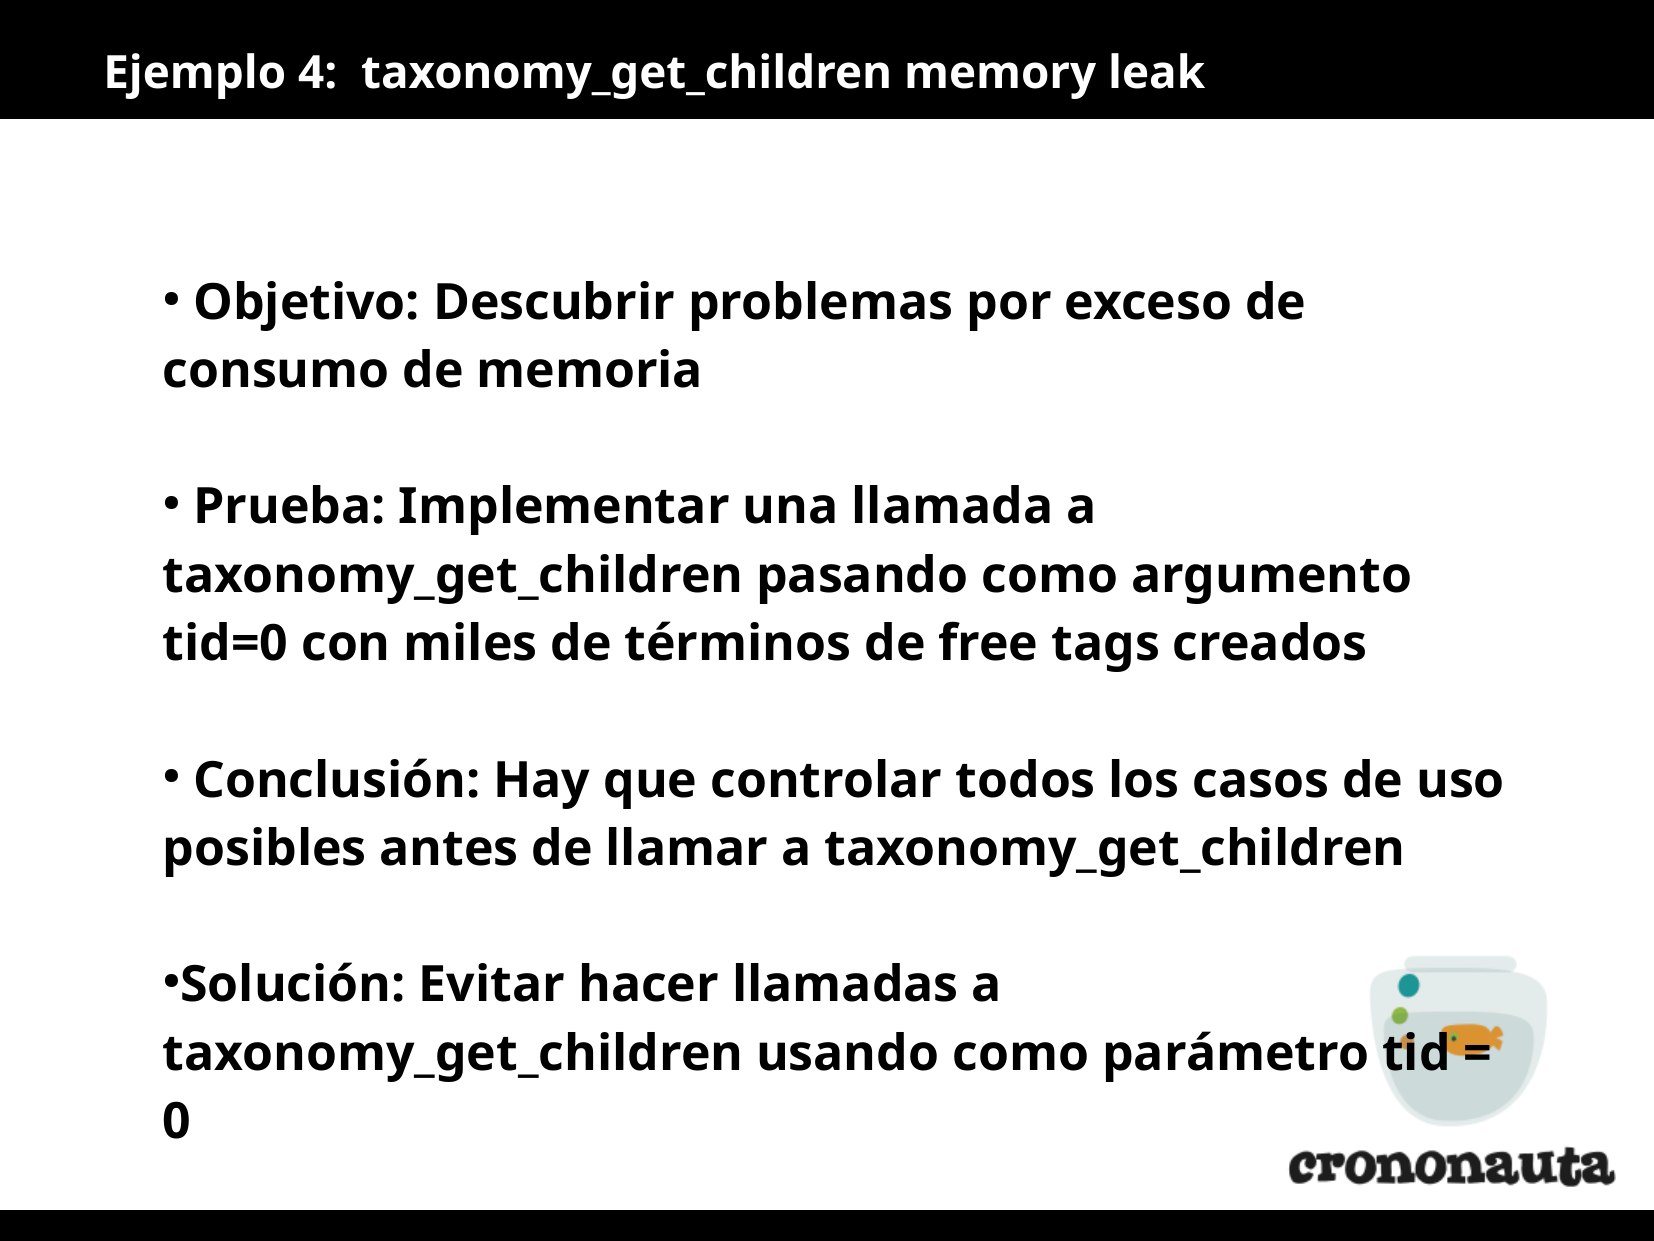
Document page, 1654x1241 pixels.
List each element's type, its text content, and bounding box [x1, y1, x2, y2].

picture [1240, 944, 1637, 1196]
text_box Ejemplo 4: taxonomy_get_children memory leak [88, 31, 1174, 99]
text_box Objetivo: Descubrir problemas por exceso de consumo de memoria Prueba: Implementar una llamada a taxonomy_get_children pasando como argumento tid=0 con miles de términos de free tags creados Conclusión: Hay que controlar todos los casos de uso posibles antes de llamar a taxonomy_get_children Solución: Evitar hacer llamadas a taxonomy_get_children usando como parámetro tid = 0 [147, 258, 1536, 945]
